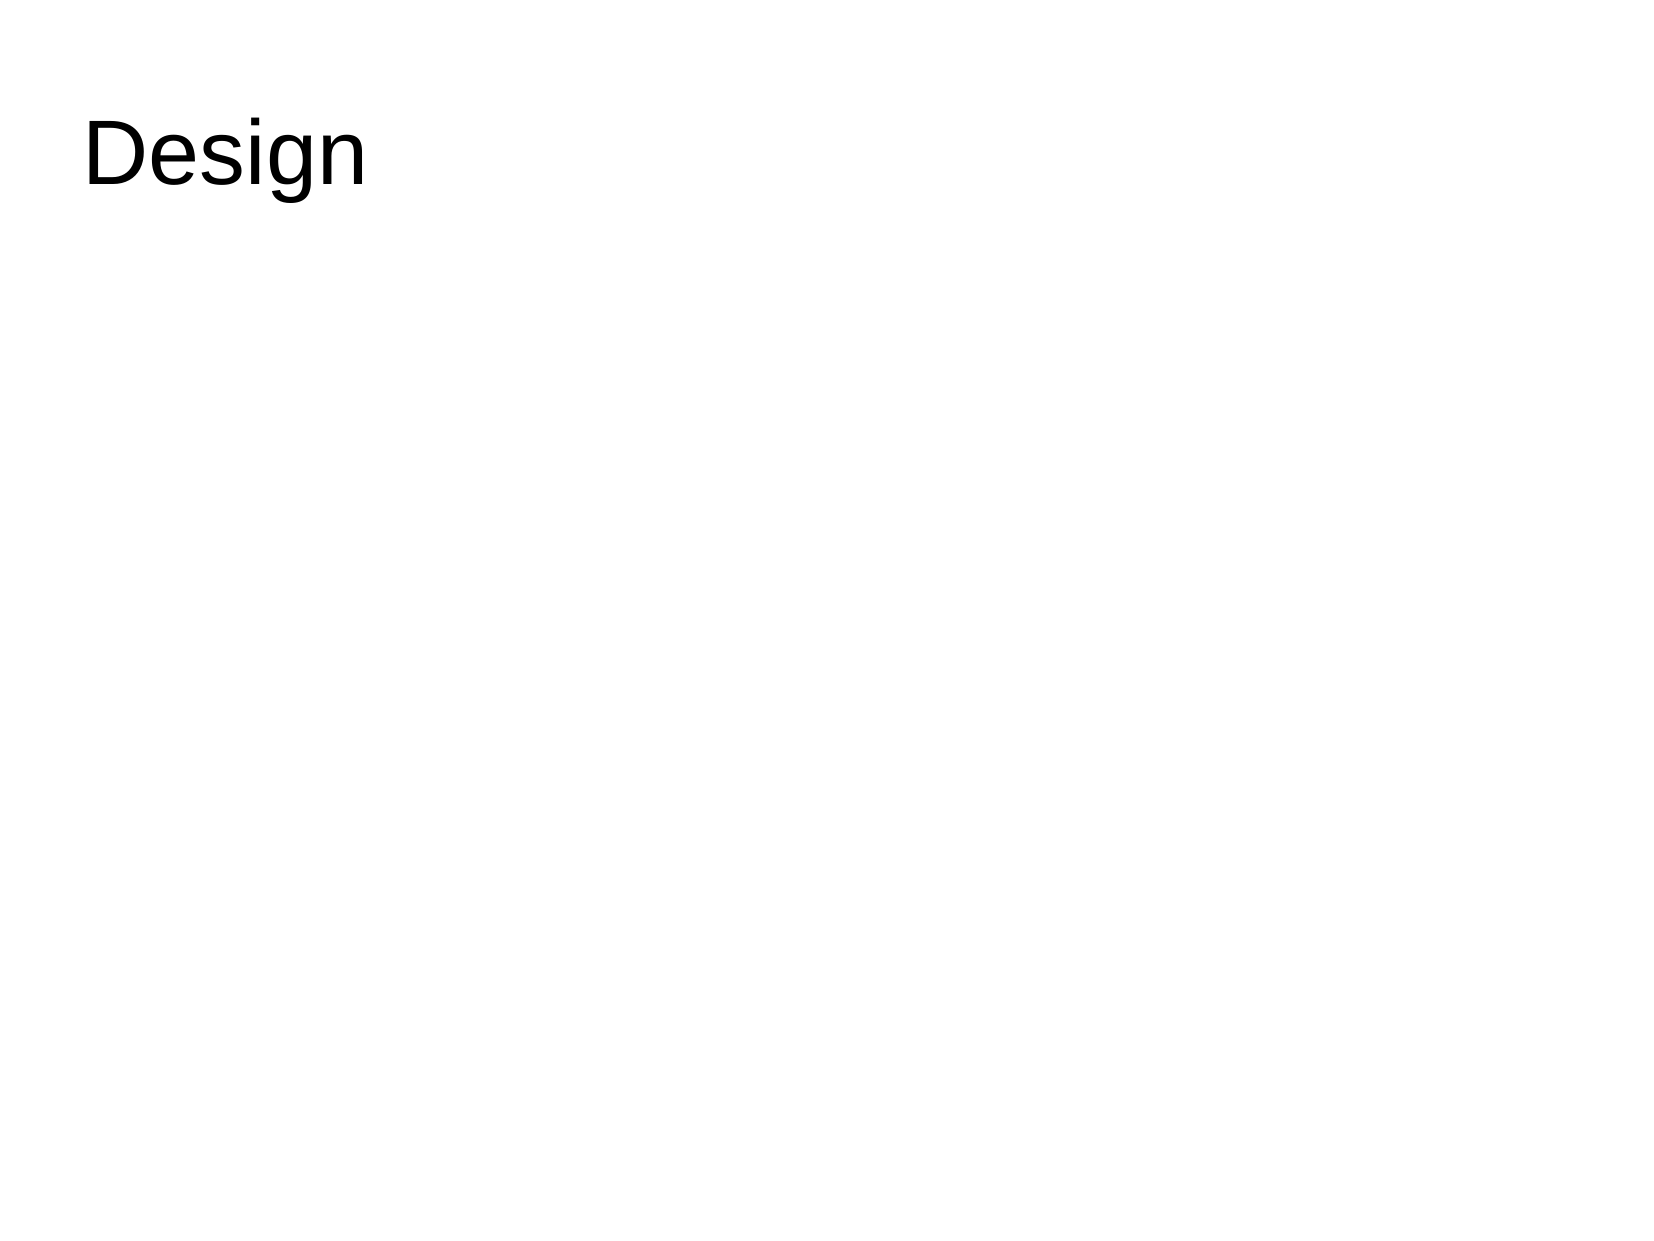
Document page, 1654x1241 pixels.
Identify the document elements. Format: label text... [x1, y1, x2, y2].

title Design [82, 49, 1571, 257]
